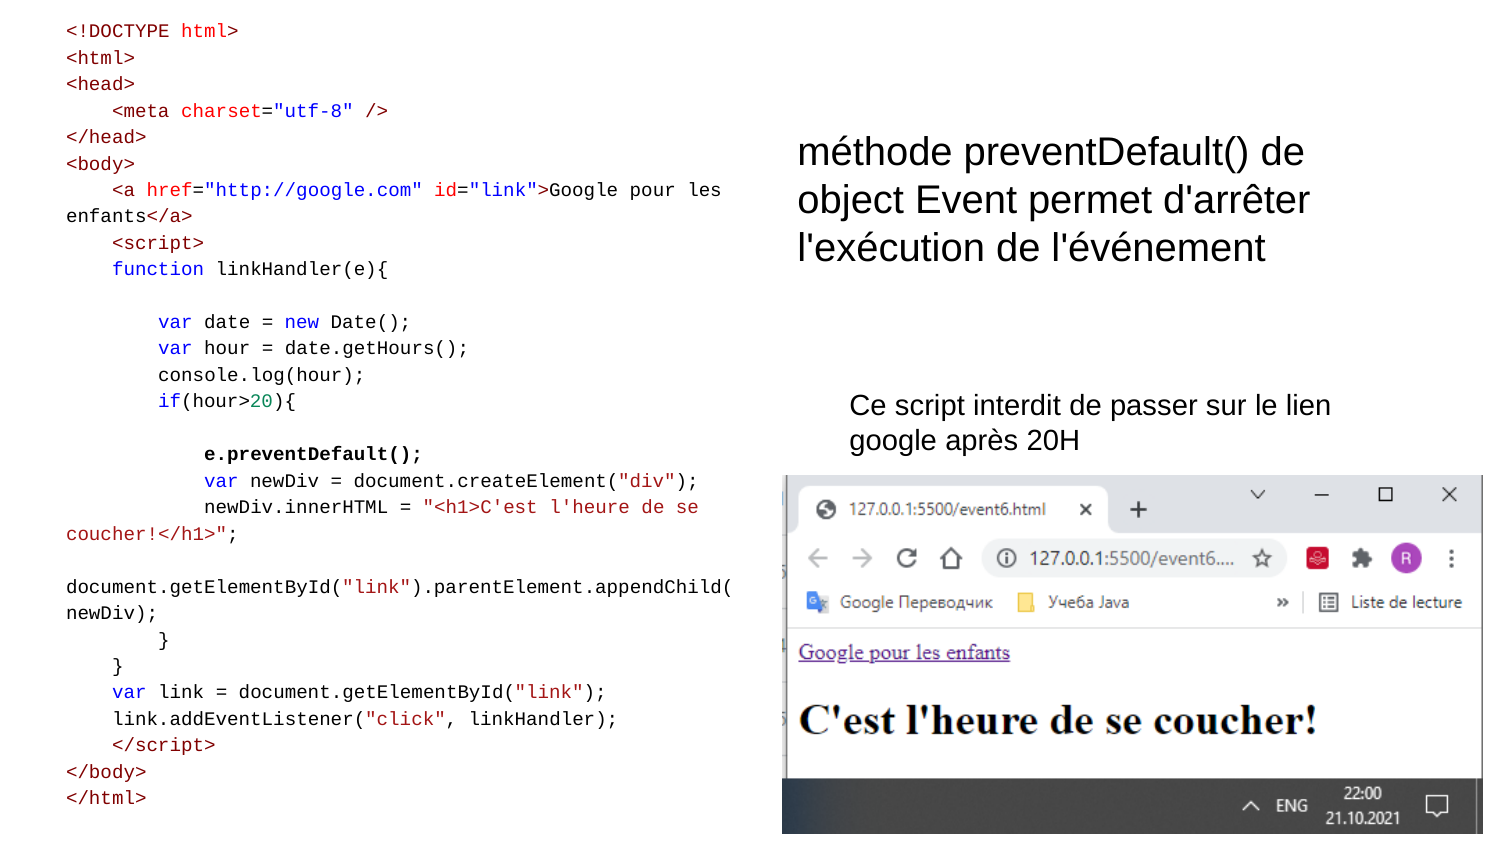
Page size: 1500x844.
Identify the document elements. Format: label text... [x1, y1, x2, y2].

list <!DOCTYPE html> <html> <head> <meta charset="utf-8" /> </head> <body> <a href="http://google.com" id="link">Google pour les enfants</a> <script> function linkHandler(e){ var date = new Date(); var hour = date.getHours(); console.log(hour); if(hour>20){ e.preventDefault(); var newDiv = document.createElement("div"); newDiv.innerHTML = "<h1>C'est l'heure de se coucher!</h1>"; document.getElementById("link").parentElement.appendChild(newDiv); } } var link = document.getElementById("link"); link.addEventListener("click", linkHandler); </script> </body> </html> [51, 0, 750, 844]
text_box méthode preventDefault() de object Event permet d'arrêter l'exécution de l'événement [782, 110, 1352, 285]
picture [782, 475, 1483, 835]
text_box Ce script interdit de passer sur le lien google après 20H [834, 371, 1431, 472]
